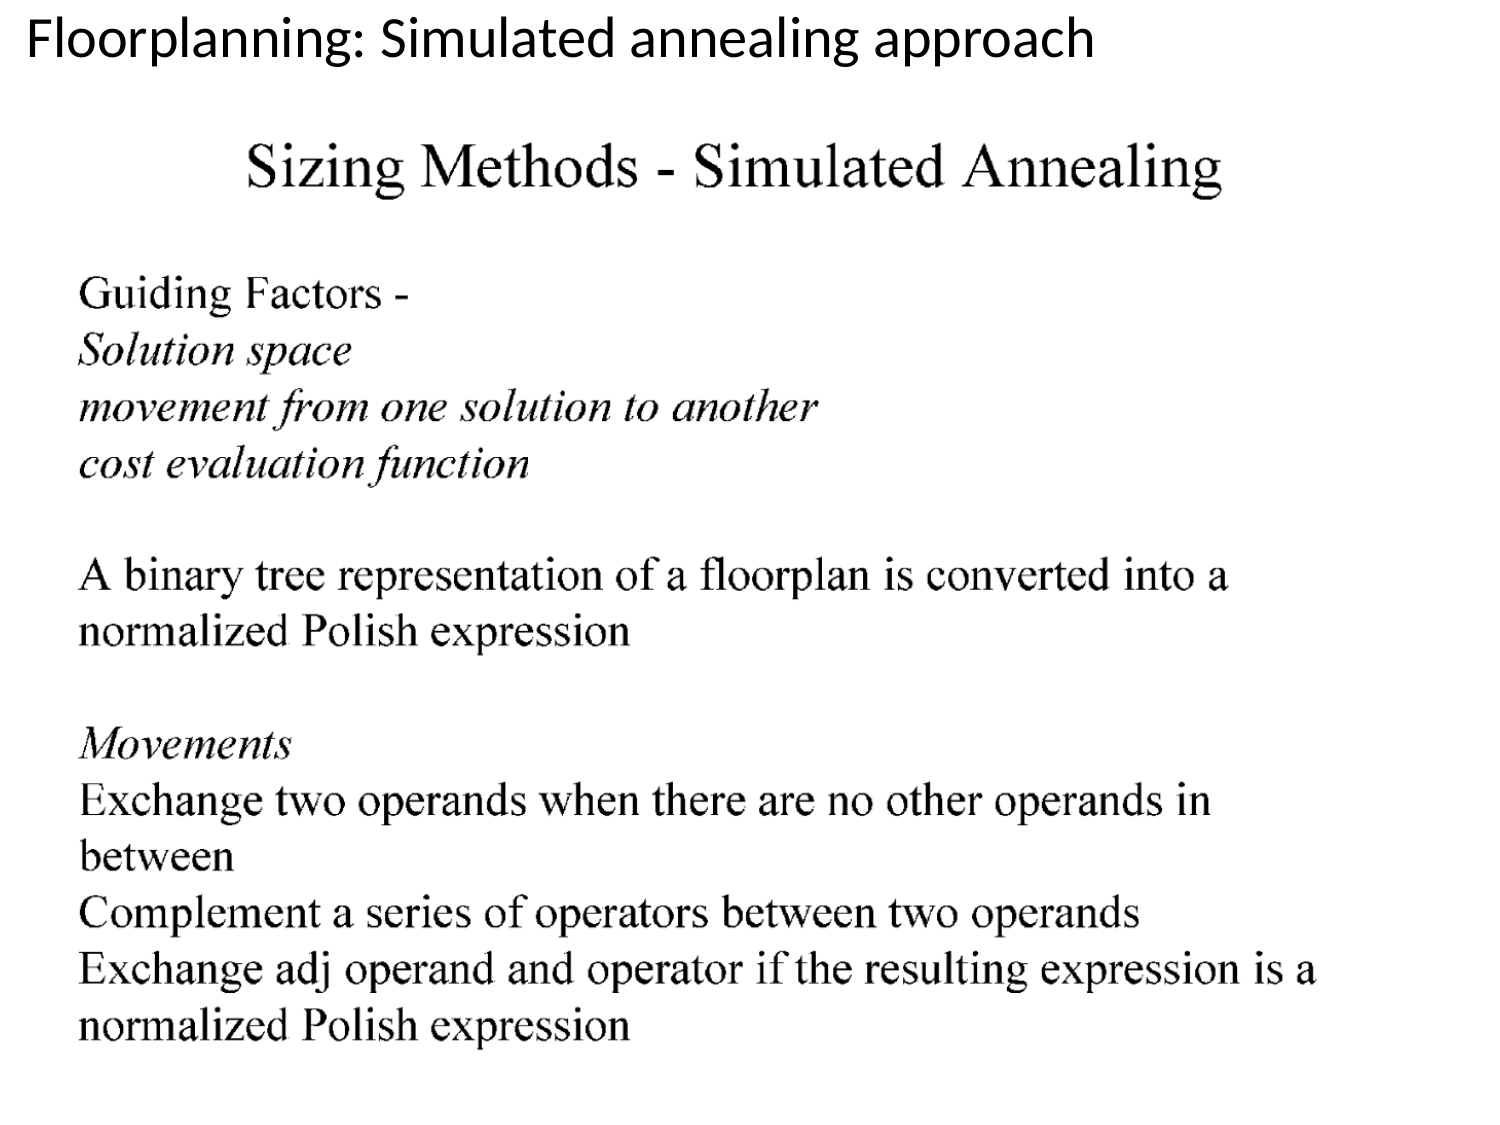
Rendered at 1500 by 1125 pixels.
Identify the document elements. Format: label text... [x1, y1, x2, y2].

text_box Floorplanning: Simulated annealing approach [11, 0, 1477, 77]
picture [47, 77, 1453, 1064]
